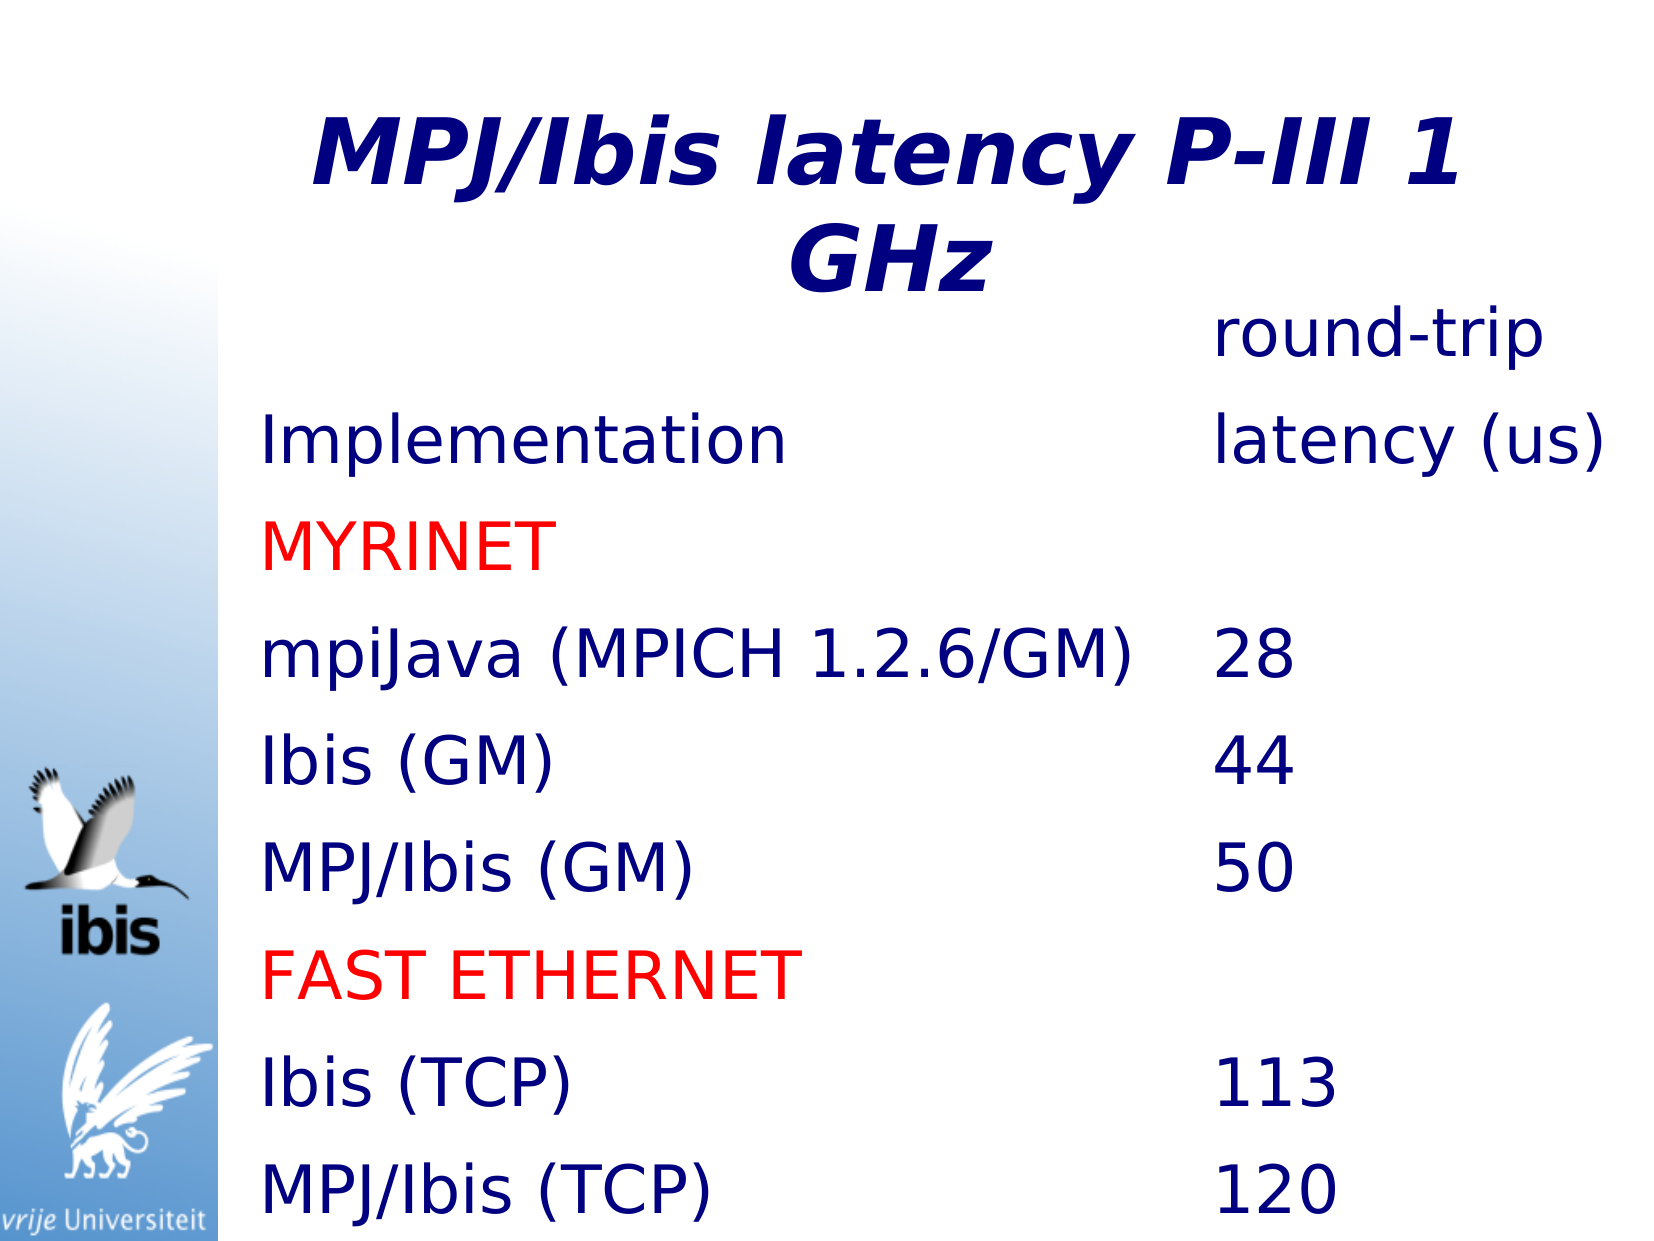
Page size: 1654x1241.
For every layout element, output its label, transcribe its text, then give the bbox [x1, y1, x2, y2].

list round-trip Implementation latency (us) MYRINET mpiJava (MPICH 1.2.6/GM) 28 Ibis (GM) 44 MPJ/Ibis (GM) 50 FAST ETHERNET Ibis (TCP) 113 MPJ/Ibis (TCP) 120 [241, 294, 1654, 1241]
picture [0, 0, 218, 1241]
title MPJ/Ibis latency P-III 1 GHz [248, 99, 1534, 294]
